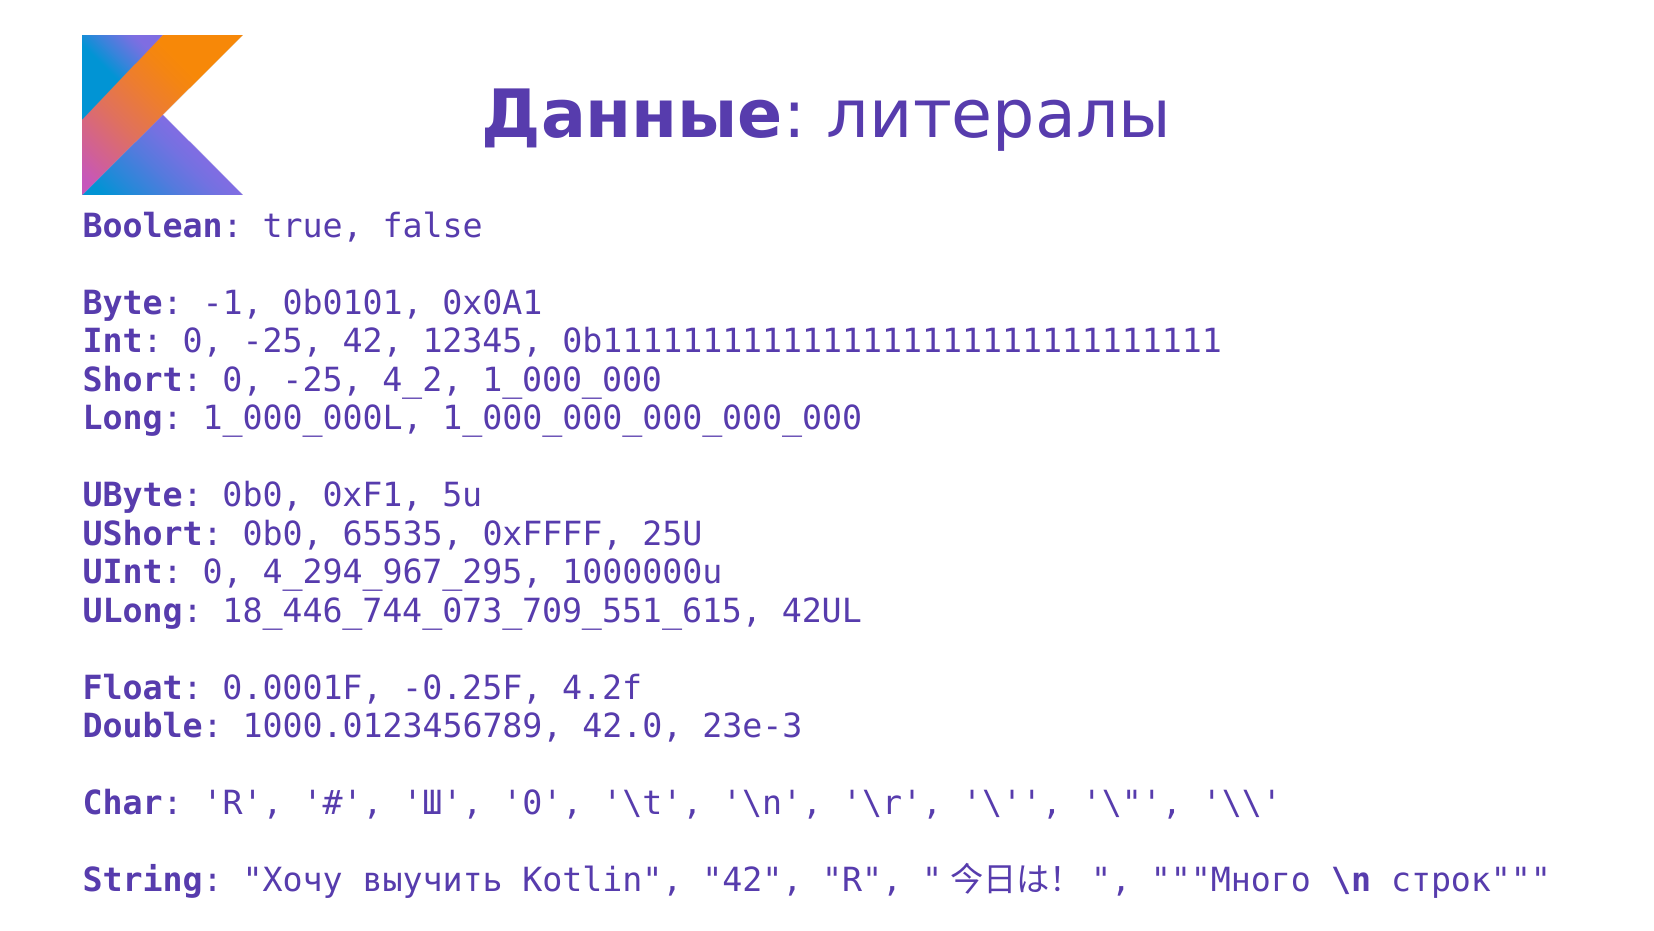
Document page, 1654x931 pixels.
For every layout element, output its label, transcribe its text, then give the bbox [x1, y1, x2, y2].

title Данные: литералы [243, 37, 1571, 193]
subtitle Boolean: true, false Byte: -1, 0b0101, 0x0A1 Int: 0, -25, 42, 12345, 0b1111111111111111111111111111111 Short: 0, -25, 4_2, 1_000_000 Long: 1_000_000L, 1_000_000_000_000_000 UByte: 0b0, 0xF1, 5u UShort: 0b0, 65535, 0xFFFF, 25U UInt: 0, 4_294_967_295, 1000000u ULong: 18_446_744_073_709_551_615, 42UL Float: 0.0001F, -0.25F, 4.2f Double: 1000.0123456789, 42.0, 23e-3 Char: 'R', '#', 'Ш', '0', '\t', '\n', '\r', '\'', '\"', '\\' String: "Хочу выучить Kotlin", "42", "R", "今日は！", """Много \n строк""" [82, 206, 1607, 900]
picture [82, 35, 243, 195]
